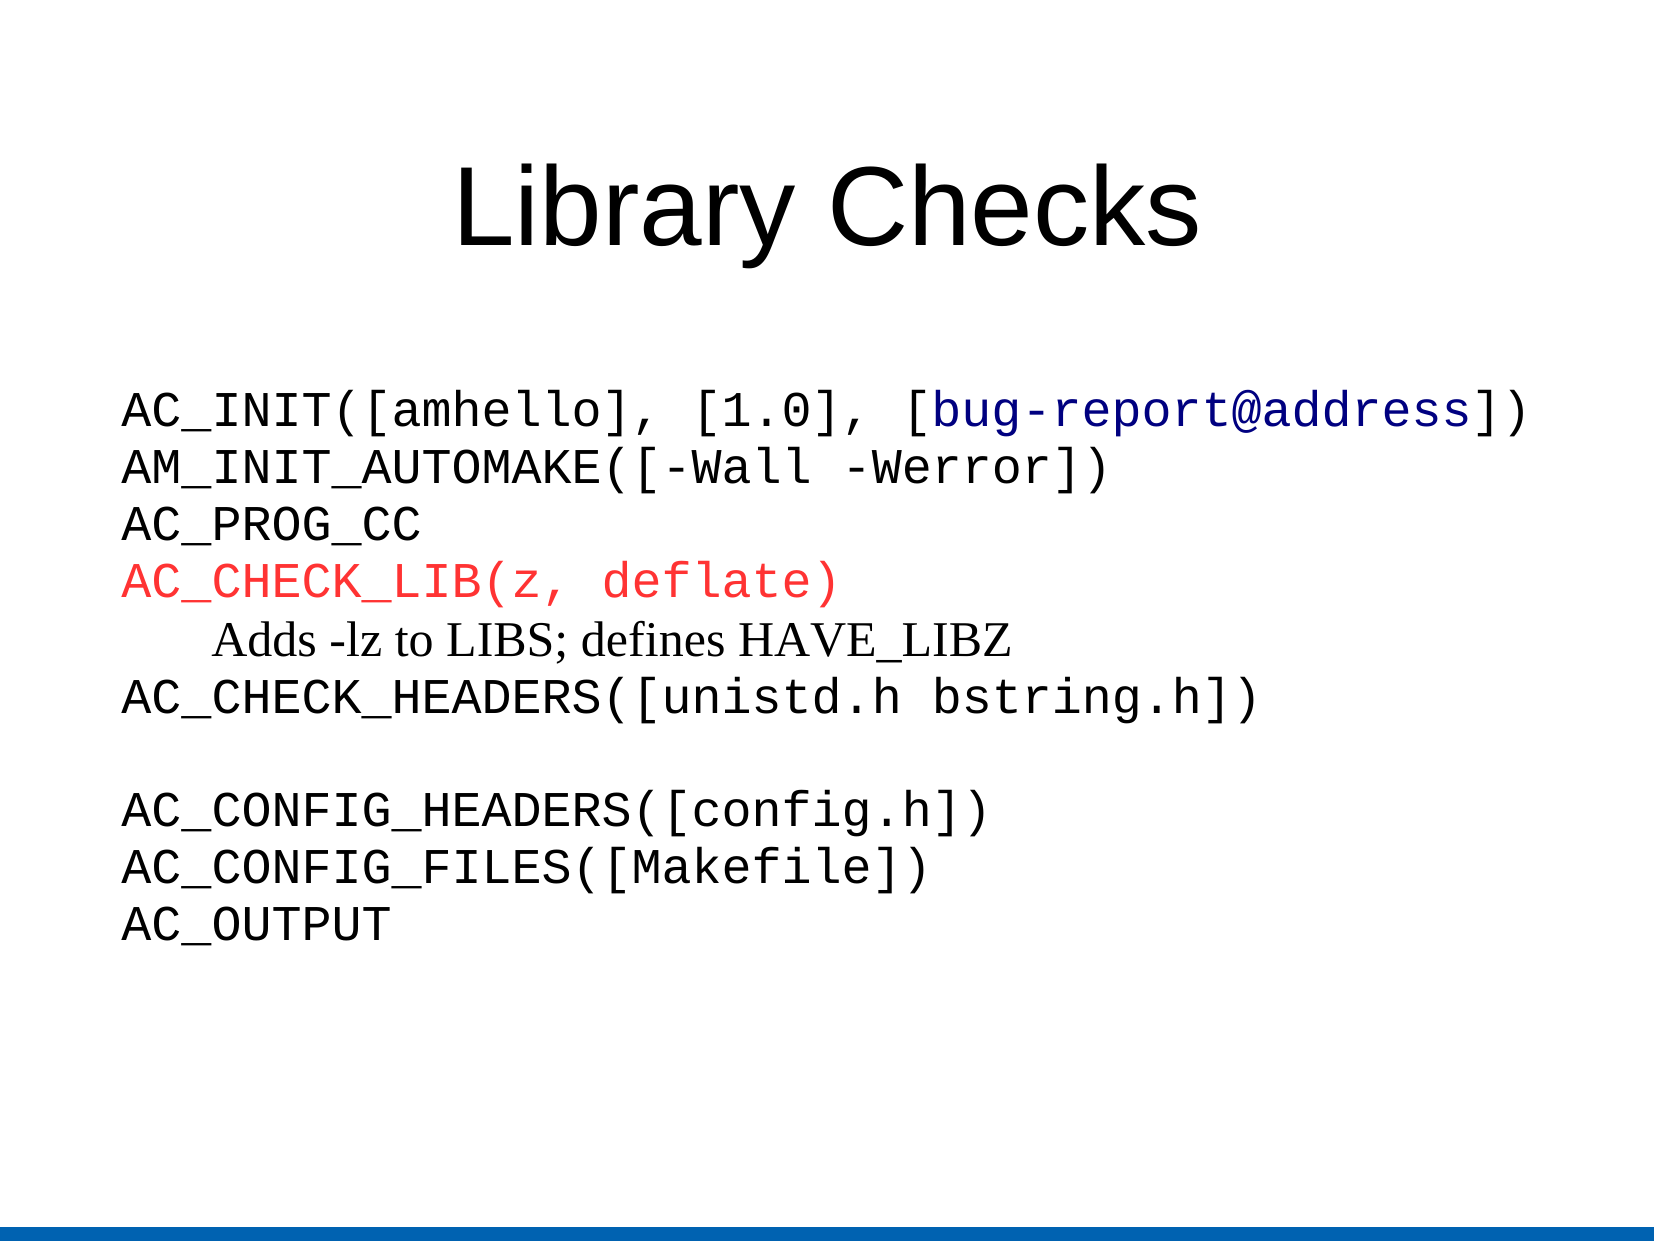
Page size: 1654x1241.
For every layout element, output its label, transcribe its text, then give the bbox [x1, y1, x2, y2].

subtitle AC_INIT([amhello], [1.0], [bug-report@address]) AM_INIT_AUTOMAKE([-Wall -Werror]) AC_PROG_CC AC_CHECK_LIB(z, deflate) Adds -lz to LIBS; defines HAVE_LIBZ AC_CHECK_HEADERS([unistd.h bstring.h]) AC_CONFIG_HEADERS([config.h]) AC_CONFIG_FILES([Makefile]) AC_OUTPUT [121, 314, 1533, 1157]
title Library Checks [121, 102, 1533, 311]
